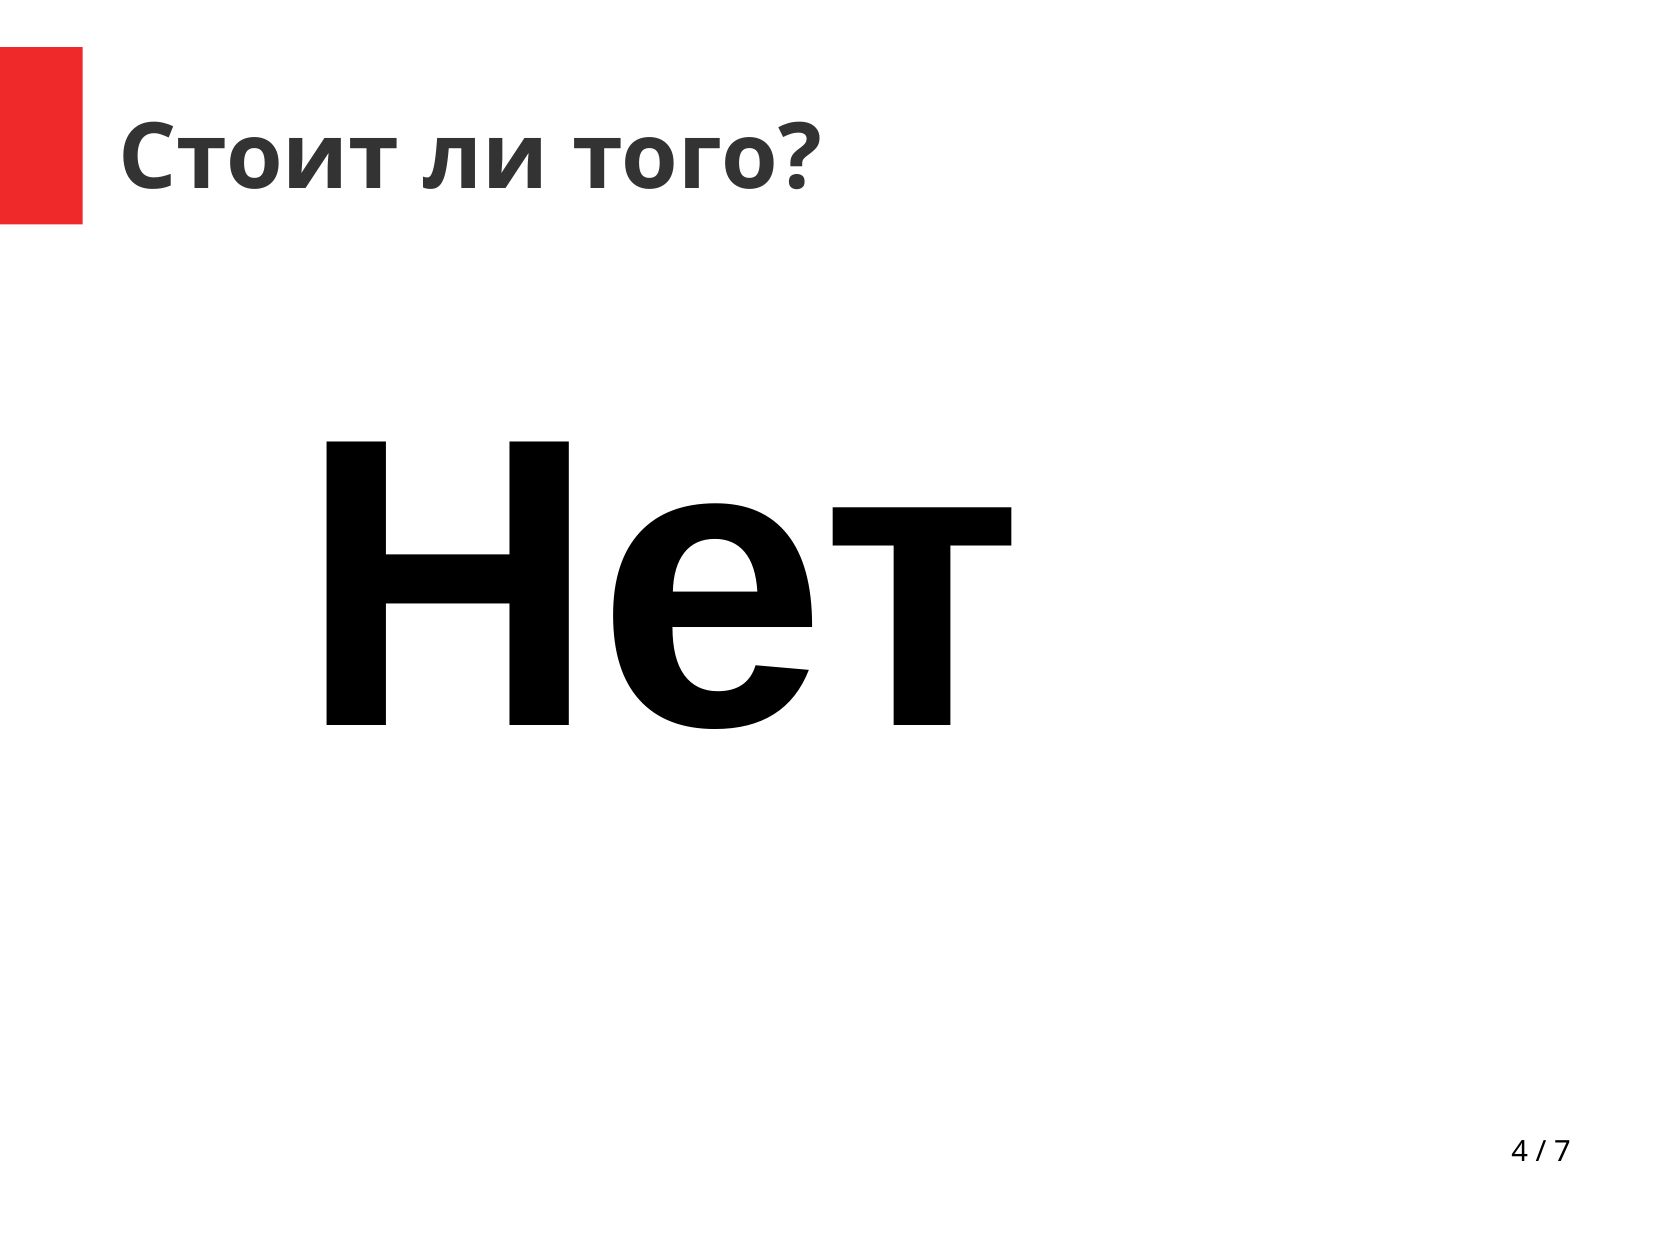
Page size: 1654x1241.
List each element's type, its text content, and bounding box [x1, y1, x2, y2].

text_box Нет [285, 345, 1246, 821]
title Стоит ли того? [118, 49, 1571, 257]
